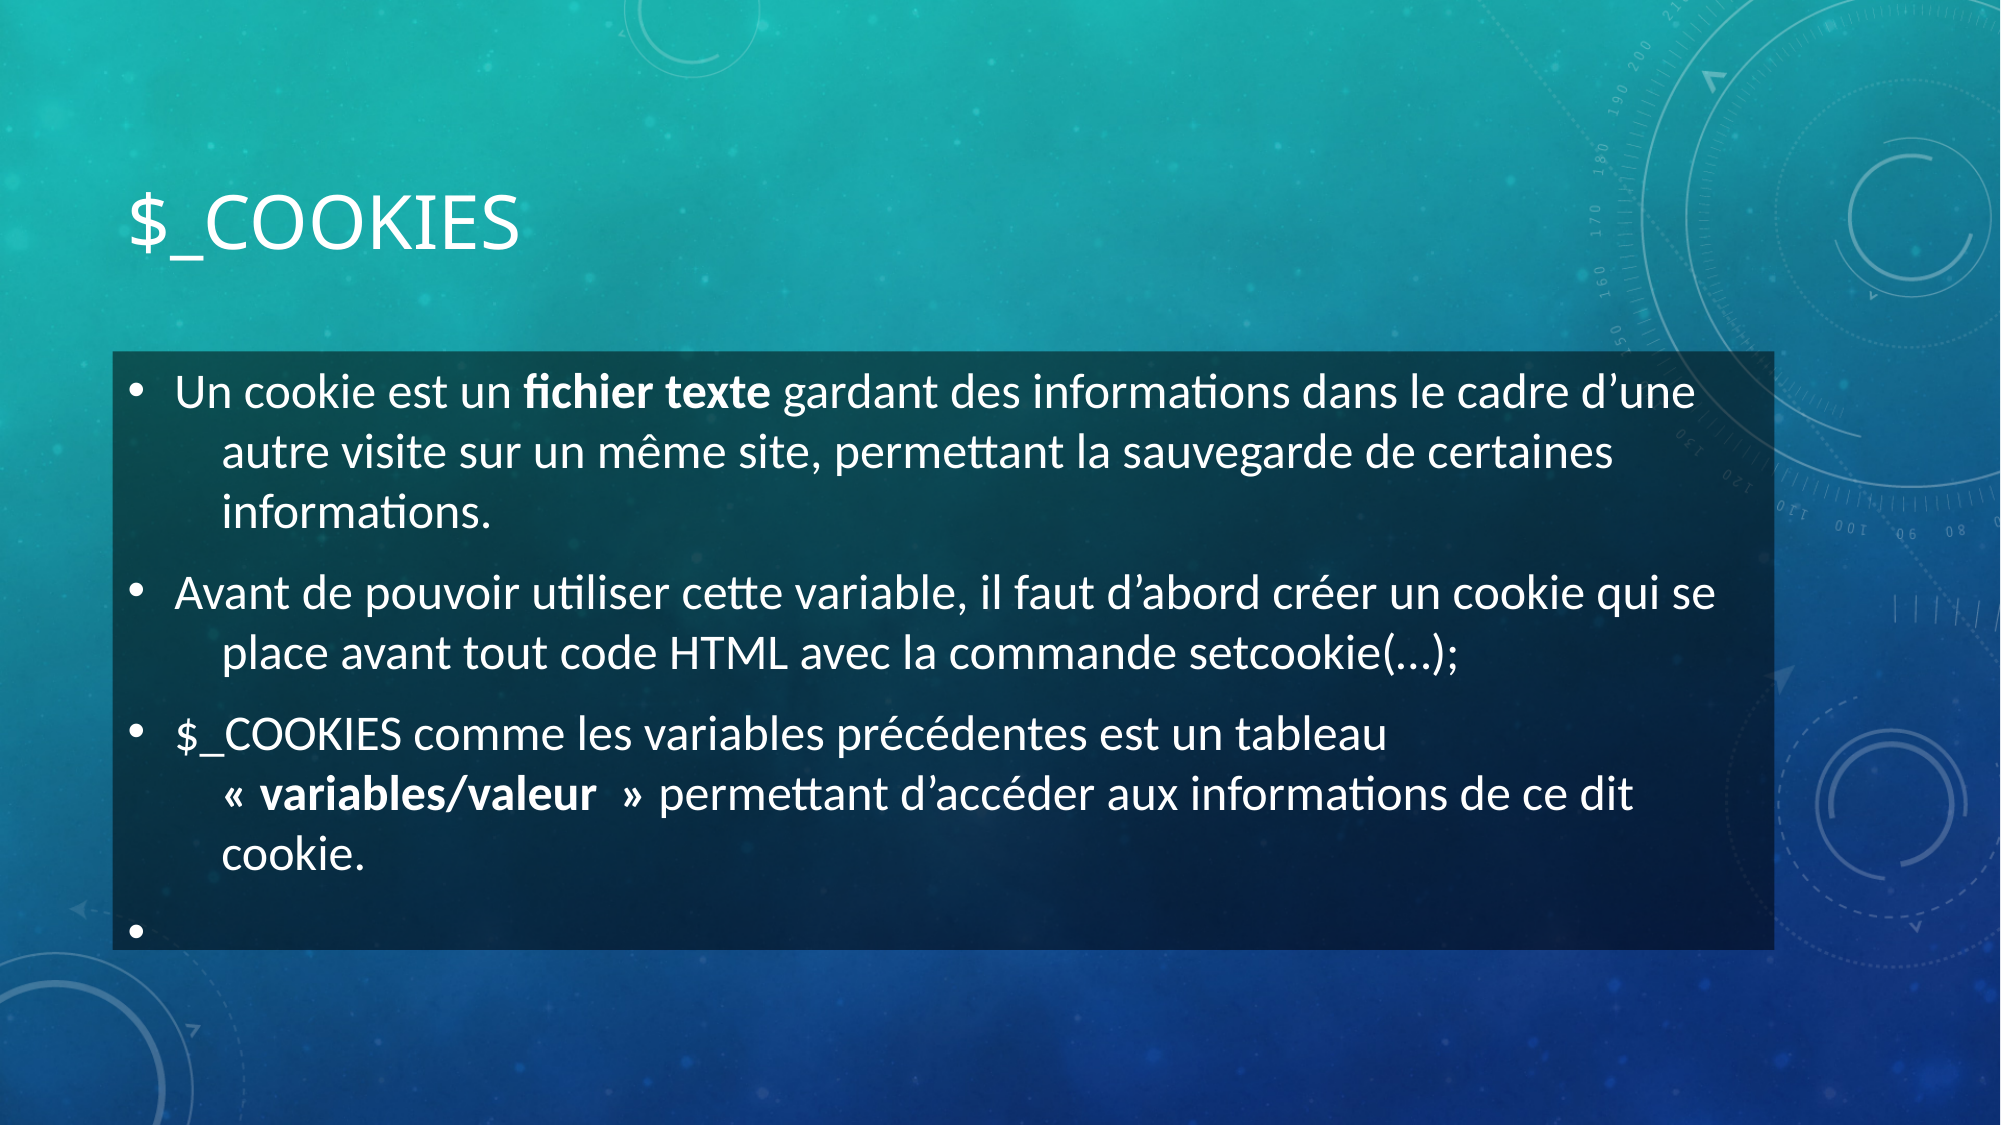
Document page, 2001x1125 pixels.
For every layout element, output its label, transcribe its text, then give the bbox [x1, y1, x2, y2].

title $_Cookies [112, 99, 1775, 339]
list Un cookie est un fichier texte gardant des informations dans le cadre d’une autre visite sur un même site, permettant la sauvegarde de certaines informations. Avant de pouvoir utiliser cette variable, il faut d’abord créer un cookie qui se place avant tout code HTML avec la commande setcookie(…); $_COOKIES comme les variables précédentes est un tableau « variables/valeur » permettant d’accéder aux informations de ce dit cookie. [112, 351, 1775, 950]
